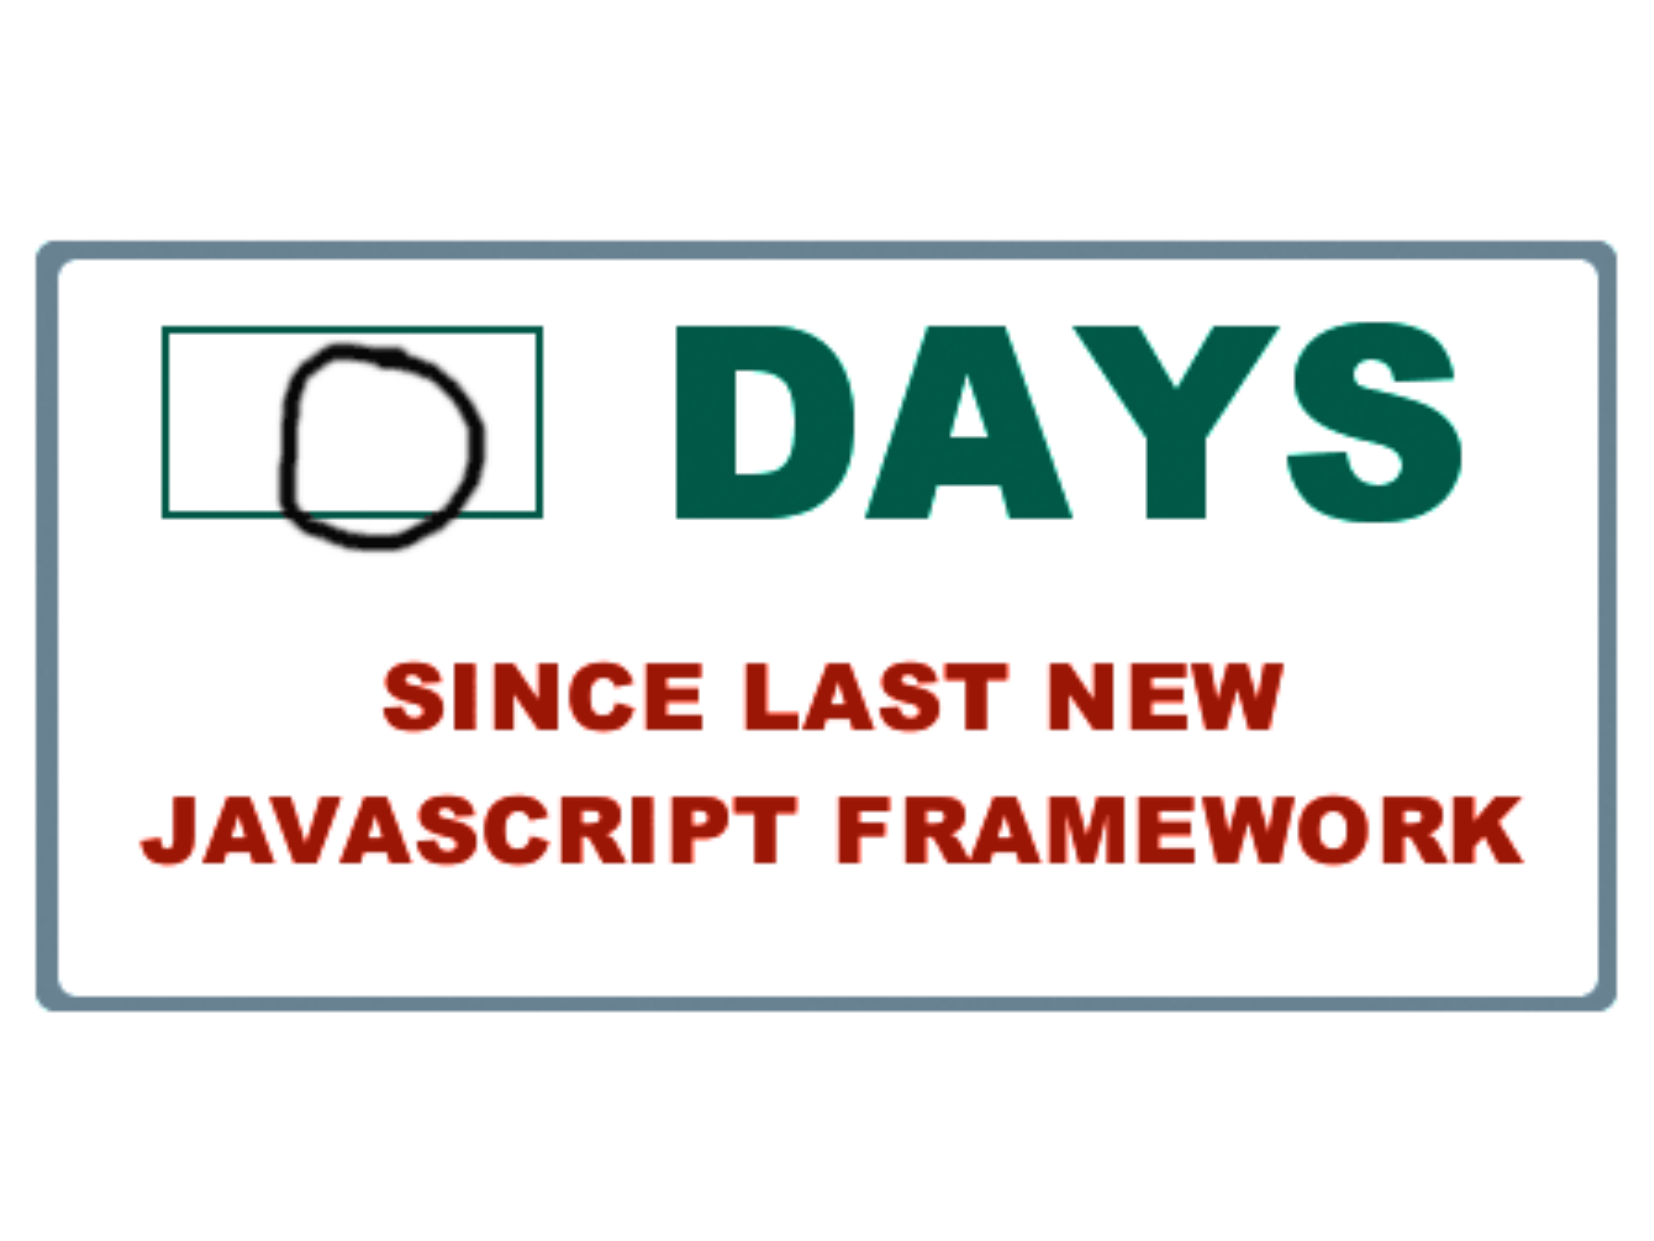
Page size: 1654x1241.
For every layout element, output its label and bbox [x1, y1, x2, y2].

picture [15, 220, 1644, 1036]
